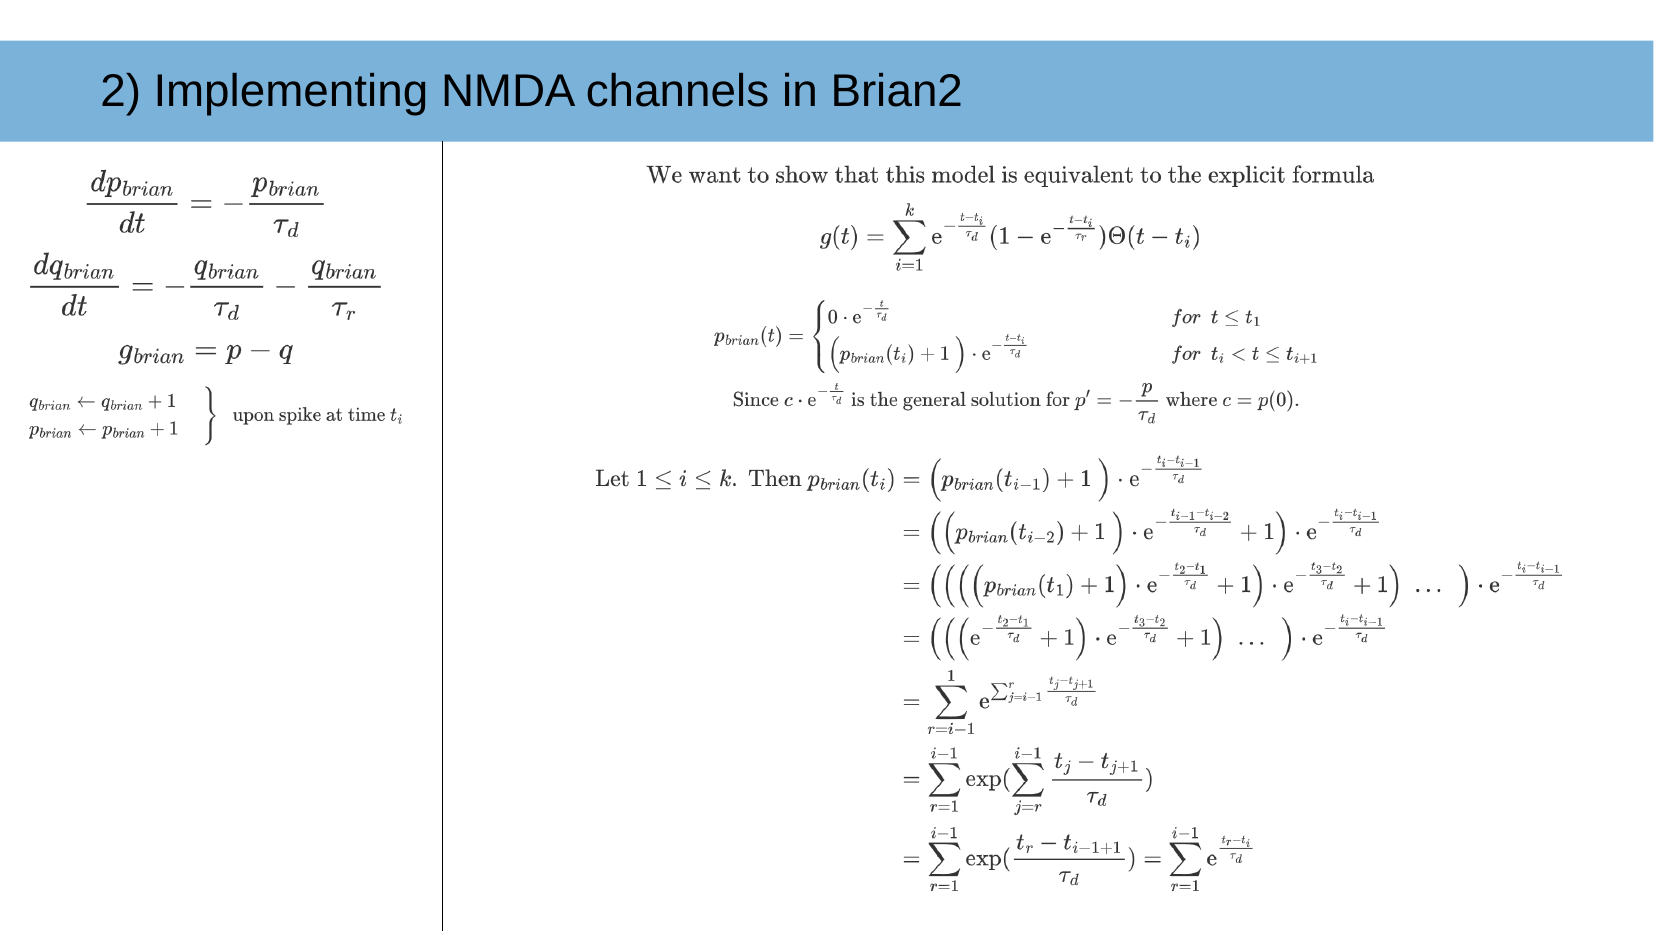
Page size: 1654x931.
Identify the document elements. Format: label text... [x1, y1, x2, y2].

picture [714, 297, 1318, 426]
title Implementing NMDA channels in Brian2 [82, 13, 975, 168]
picture [29, 383, 403, 448]
picture [646, 160, 1374, 278]
text_box [975, 40, 1654, 142]
text_box [0, 40, 82, 142]
picture [26, 167, 384, 369]
picture [595, 453, 1565, 897]
